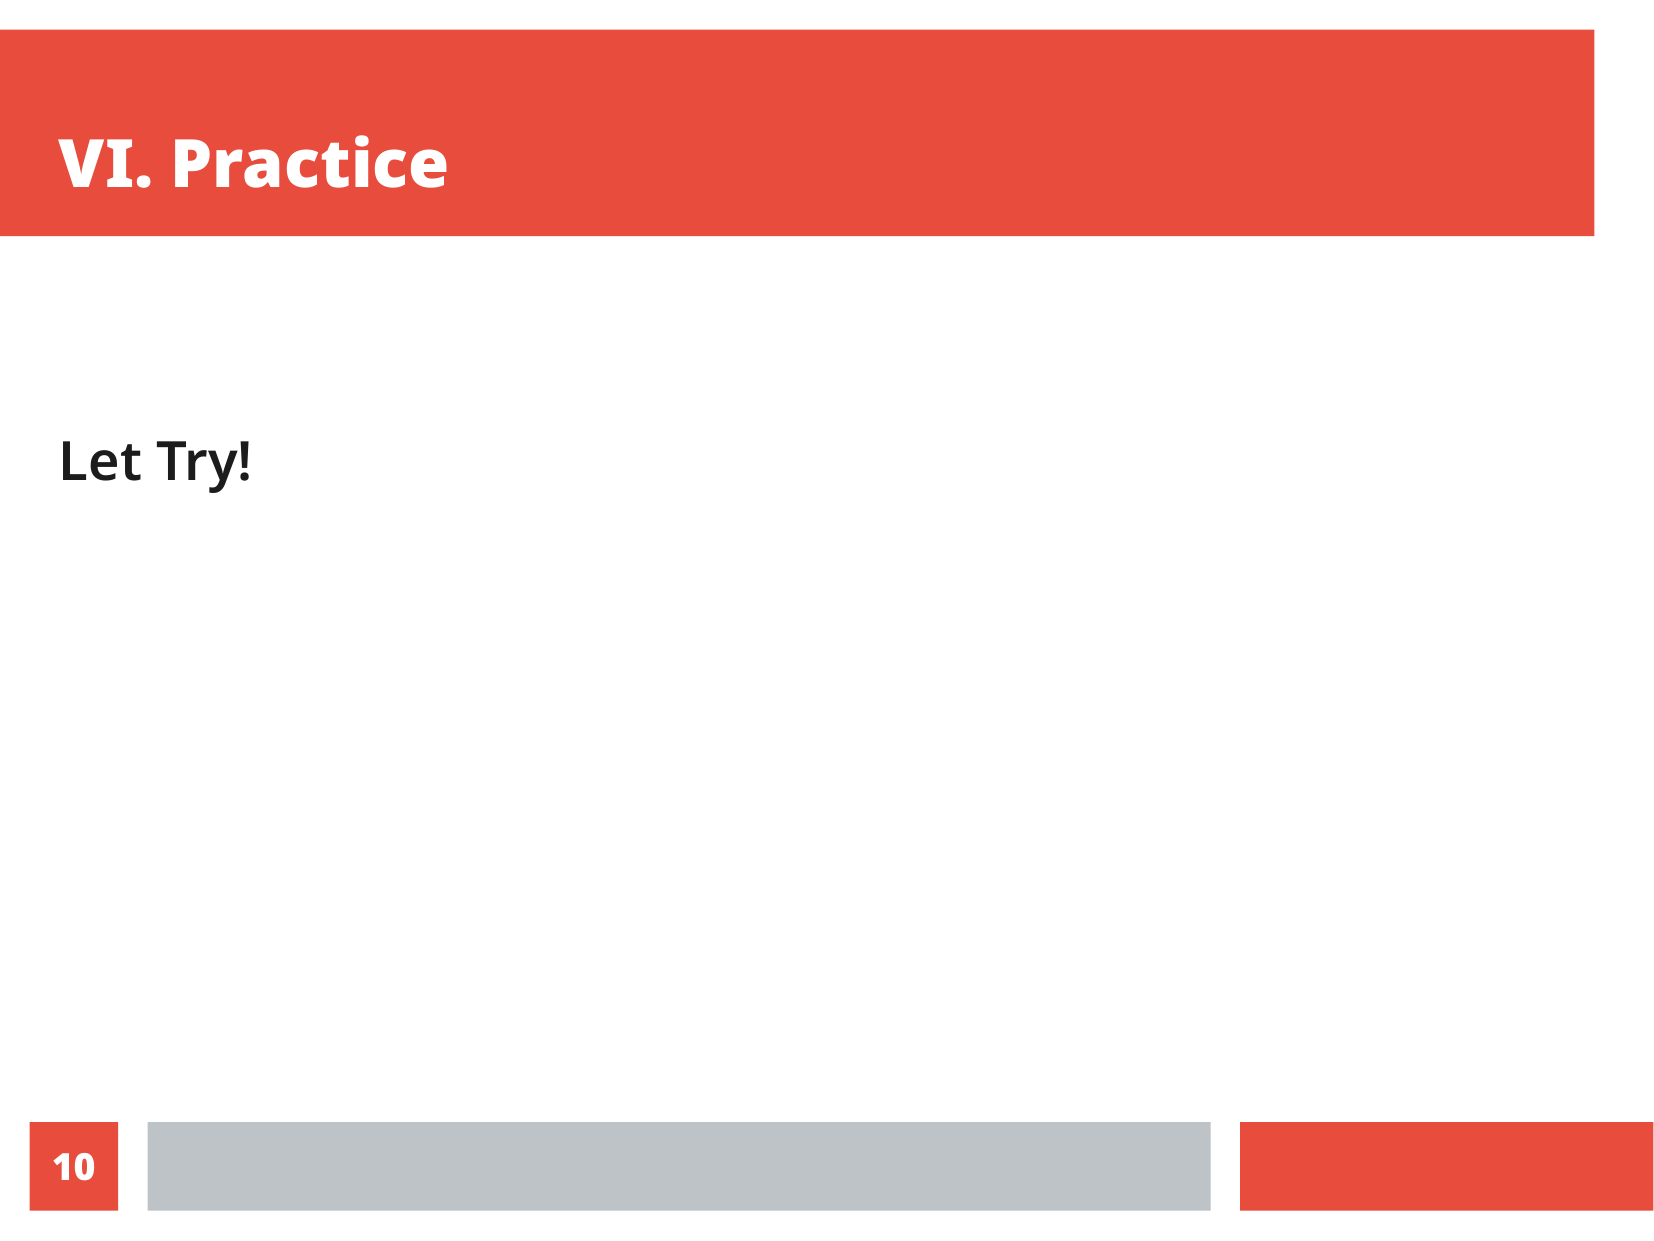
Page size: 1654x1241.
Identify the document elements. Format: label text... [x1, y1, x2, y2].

list Let Try! [59, 324, 1565, 1093]
title VI. Practice [59, 59, 1595, 207]
